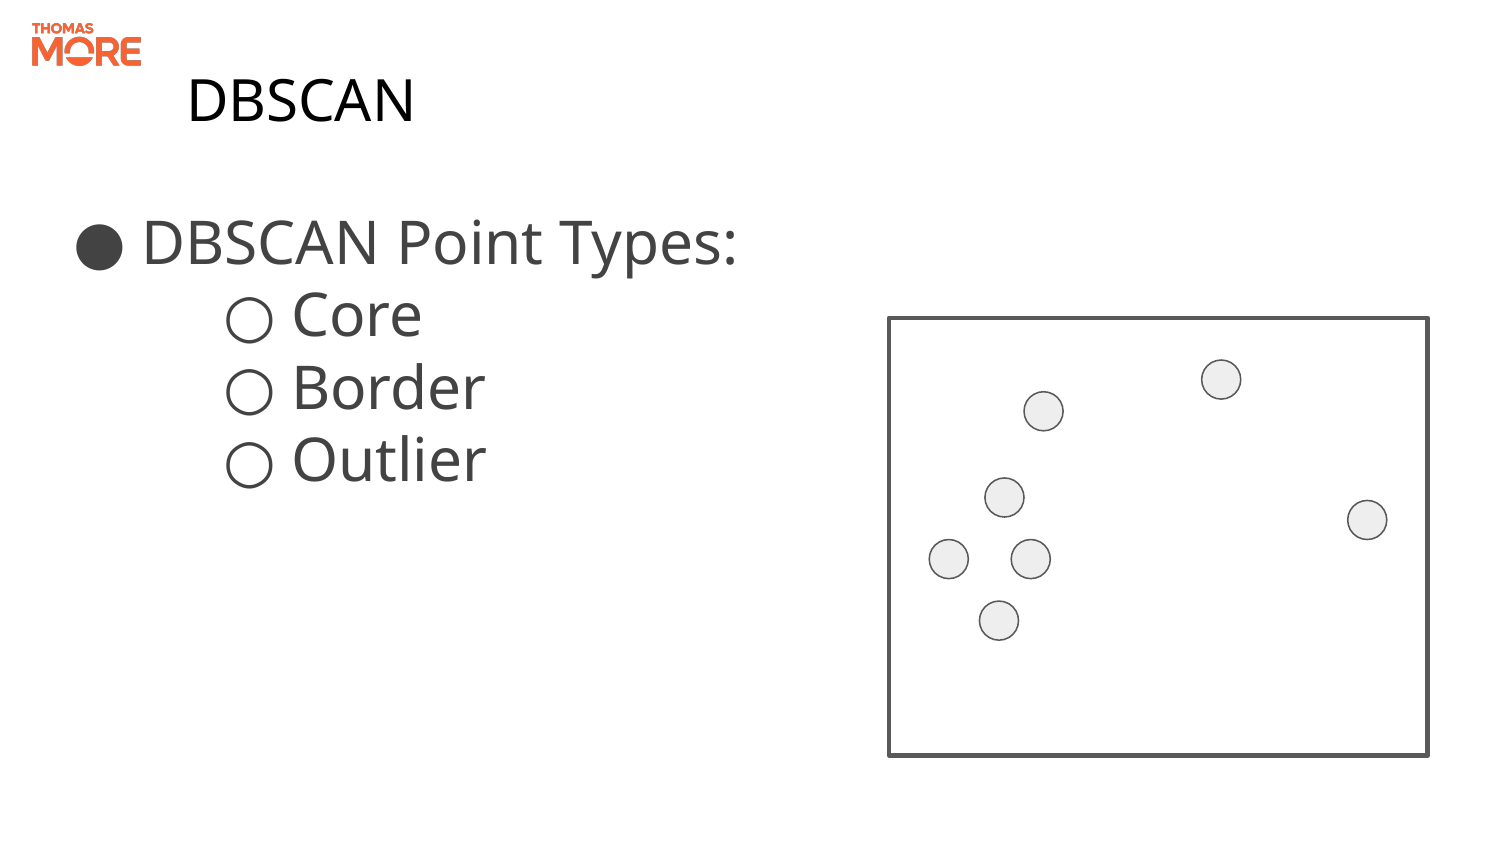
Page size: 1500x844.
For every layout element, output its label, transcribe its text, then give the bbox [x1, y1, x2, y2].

text_box [984, 477, 1025, 518]
text_box [929, 539, 969, 579]
text_box [979, 601, 1019, 641]
picture [22, 13, 151, 76]
text_box [1024, 391, 1064, 431]
title DBSCAN [171, 48, 1449, 143]
text_box [1201, 360, 1241, 400]
text_box [1347, 500, 1387, 540]
text_box [1011, 539, 1051, 579]
list DBSCAN Point Types: Core Border Outlier [51, 189, 1476, 750]
